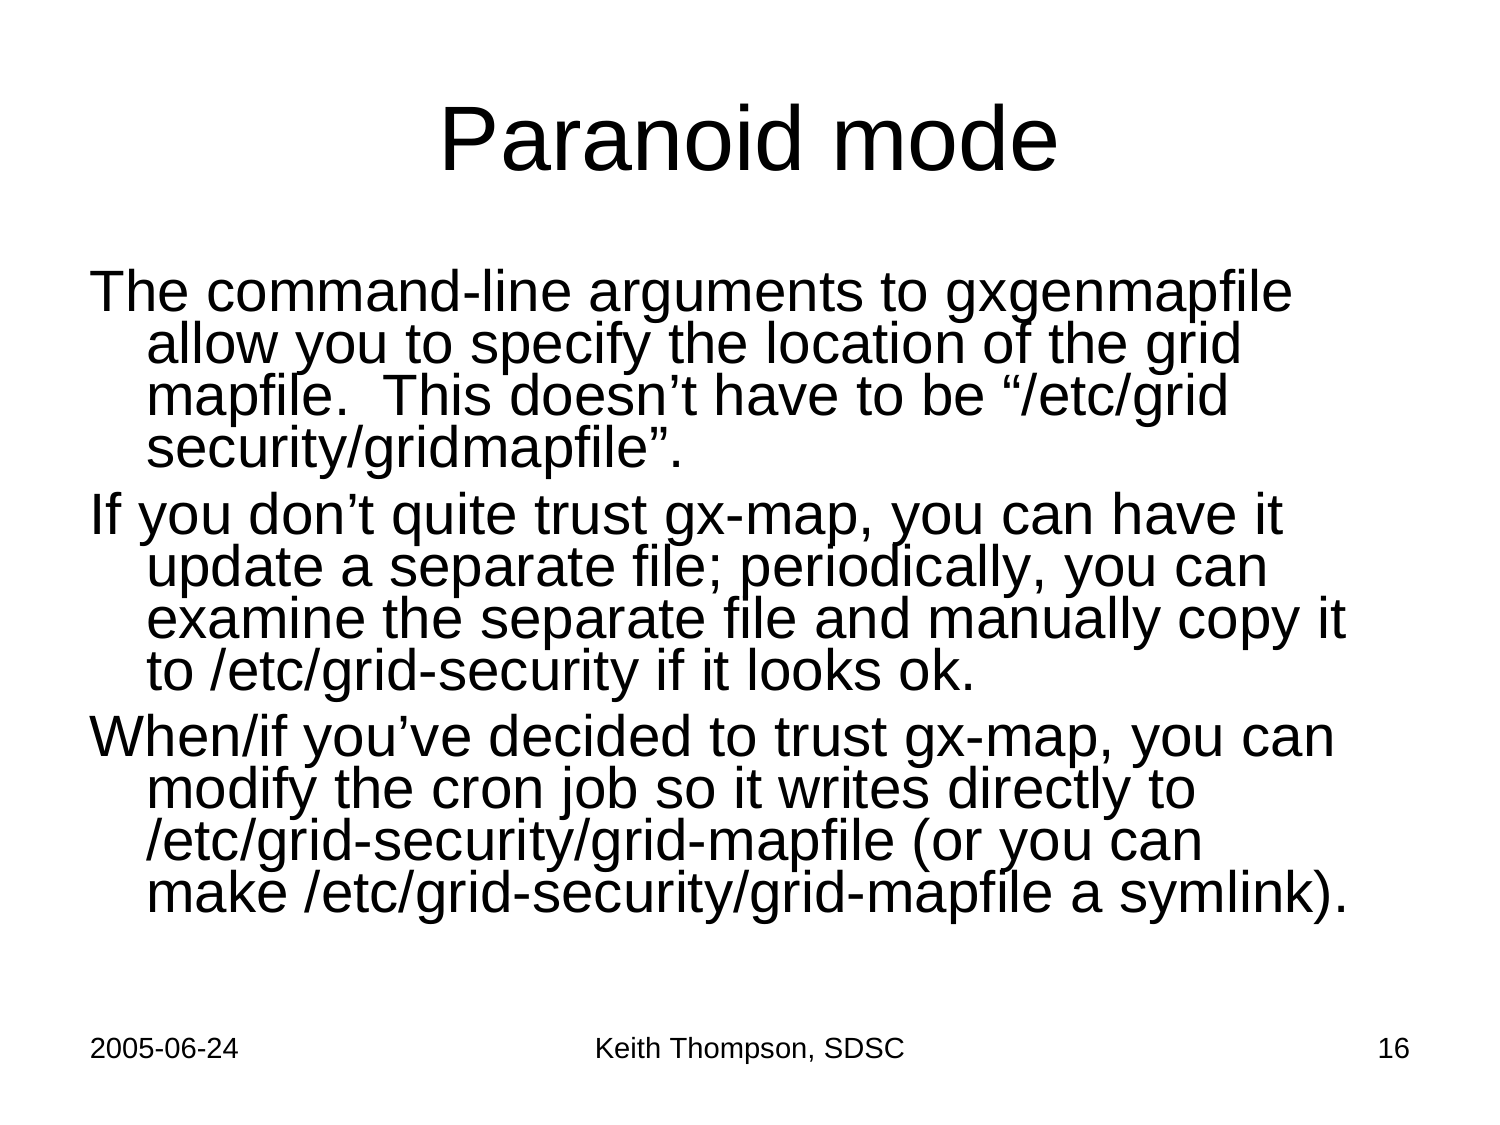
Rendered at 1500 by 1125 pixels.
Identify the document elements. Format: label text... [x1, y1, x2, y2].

title Paranoid mode [75, 45, 1426, 233]
list The command-line arguments to gx­gen­mapfile allow you to specify the location of the grid­mapfile. This doesn’t have to be “/etc/grid­security/grid­mapfile”. If you don’t quite trust gx-map, you can have it update a separate file; periodically, you can examine the separate file and manually copy it to /etc/grid-security if it looks ok. When/if you’ve decided to trust gx-map, you can modify the cron job so it writes directly to /etc/grid-security/grid-mapfile (or you can make /etc/grid-security/grid-mapfile a symlink). [75, 262, 1426, 1006]
